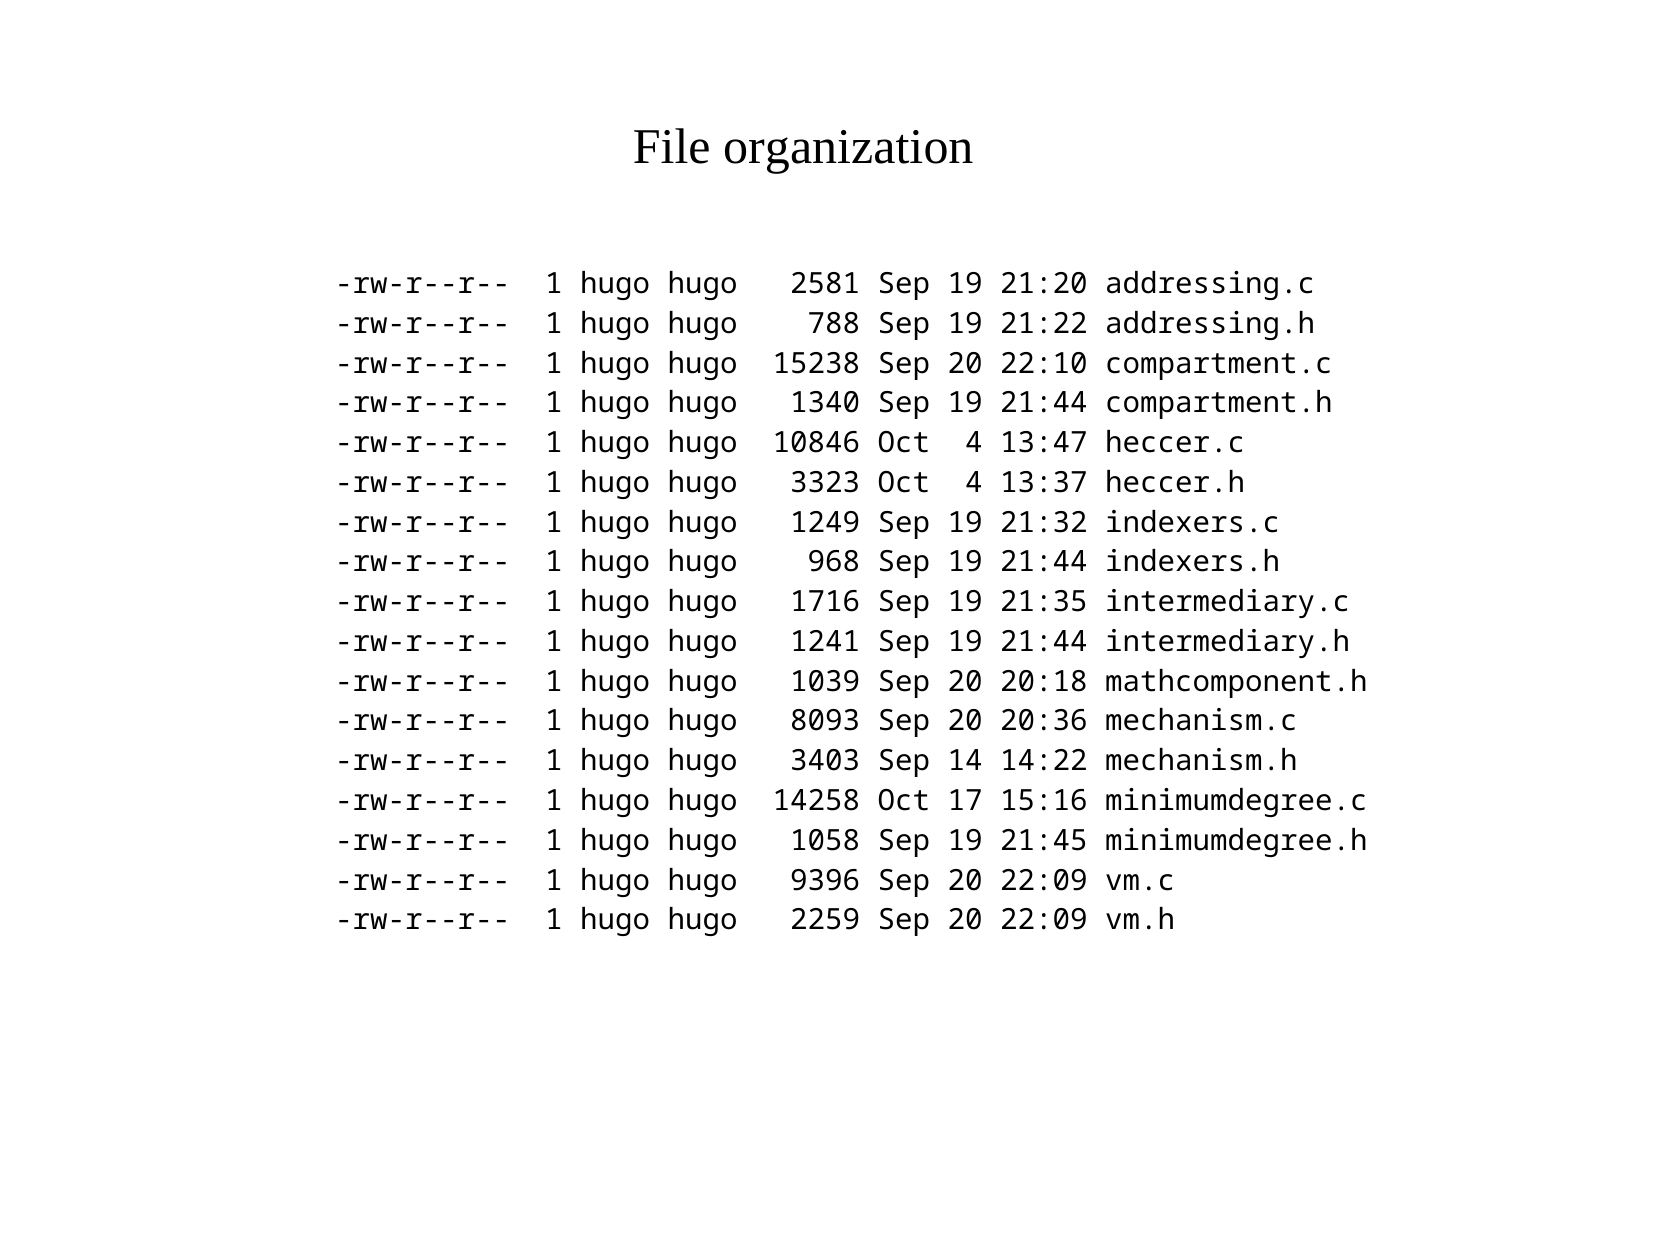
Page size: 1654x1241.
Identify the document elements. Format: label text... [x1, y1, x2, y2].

text_box -rw-r--r-- 1 hugo hugo 2581 Sep 19 21:20 addressing.c -rw-r--r-- 1 hugo hugo 788 Sep 19 21:22 addressing.h -rw-r--r-- 1 hugo hugo 15238 Sep 20 22:10 compartment.c -rw-r--r-- 1 hugo hugo 1340 Sep 19 21:44 compartment.h -rw-r--r-- 1 hugo hugo 10846 Oct 4 13:47 heccer.c -rw-r--r-- 1 hugo hugo 3323 Oct 4 13:37 heccer.h -rw-r--r-- 1 hugo hugo 1249 Sep 19 21:32 indexers.c -rw-r--r-- 1 hugo hugo 968 Sep 19 21:44 indexers.h -rw-r--r-- 1 hugo hugo 1716 Sep 19 21:35 intermediary.c -rw-r--r-- 1 hugo hugo 1241 Sep 19 21:44 intermediary.h -rw-r--r-- 1 hugo hugo 1039 Sep 20 20:18 mathcomponent.h -rw-r--r-- 1 hugo hugo 8093 Sep 20 20:36 mechanism.c -rw-r--r-- 1 hugo hugo 3403 Sep 14 14:22 mechanism.h -rw-r--r-- 1 hugo hugo 14258 Oct 17 15:16 minimumdegree.c -rw-r--r-- 1 hugo hugo 1058 Sep 19 21:45 minimumdegree.h -rw-r--r-- 1 hugo hugo 9396 Sep 20 22:09 vm.c -rw-r--r-- 1 hugo hugo 2259 Sep 20 22:09 vm.h [300, 262, 1426, 875]
text_box File organization [632, 116, 974, 178]
